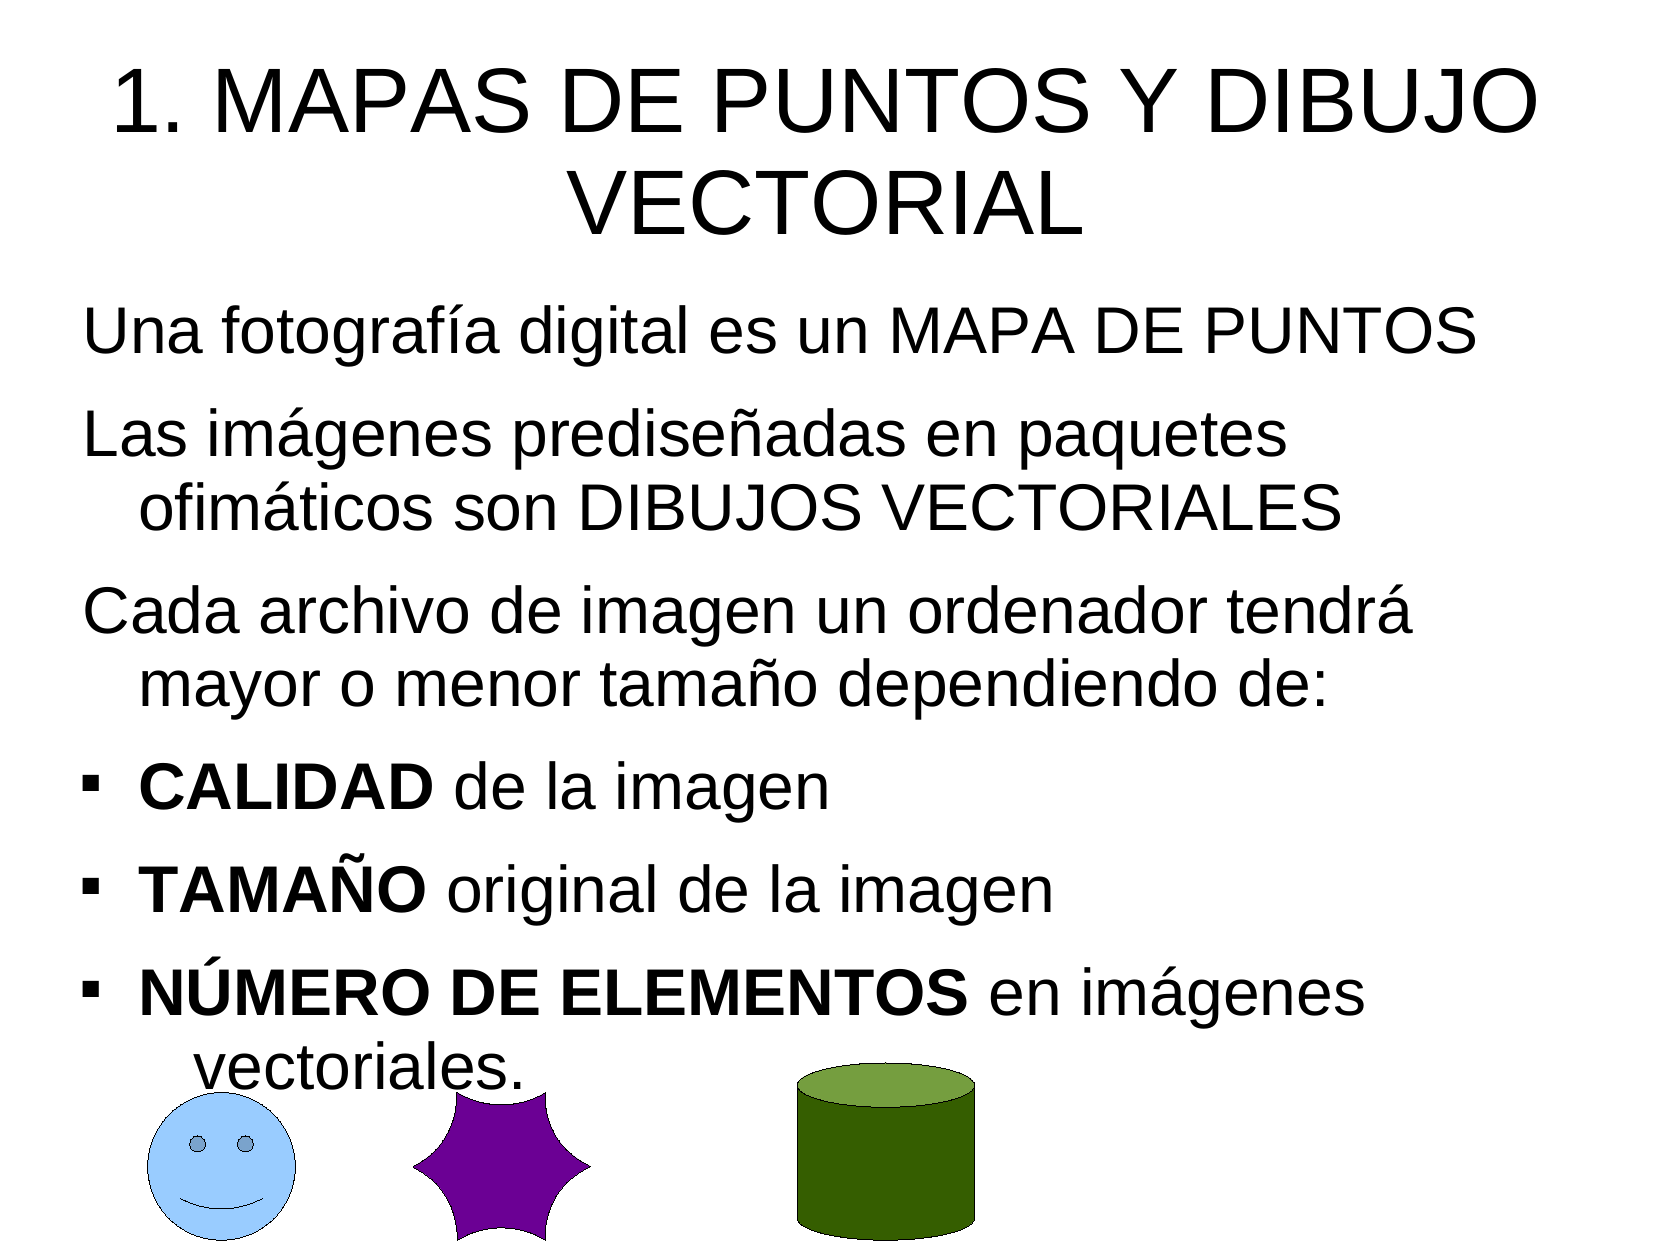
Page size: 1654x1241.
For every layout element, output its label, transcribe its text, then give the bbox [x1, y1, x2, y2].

text_box [797, 1088, 975, 1241]
text_box [147, 1092, 296, 1241]
text_box [413, 1092, 591, 1241]
list Una fotografía digital es un MAPA DE PUNTOS Las imágenes prediseñadas en paquetes ofimáticos son DIBUJOS VECTORIALES Cada archivo de imagen un ordenador tendrá mayor o menor tamaño dependiendo de: CALIDAD de la imagen TAMAÑO original de la imagen NÚMERO DE ELEMENTOS en imágenes vectoriales. [82, 290, 1571, 1109]
title 1. MAPAS DE PUNTOS Y DIBUJO VECTORIAL [82, 49, 1571, 257]
